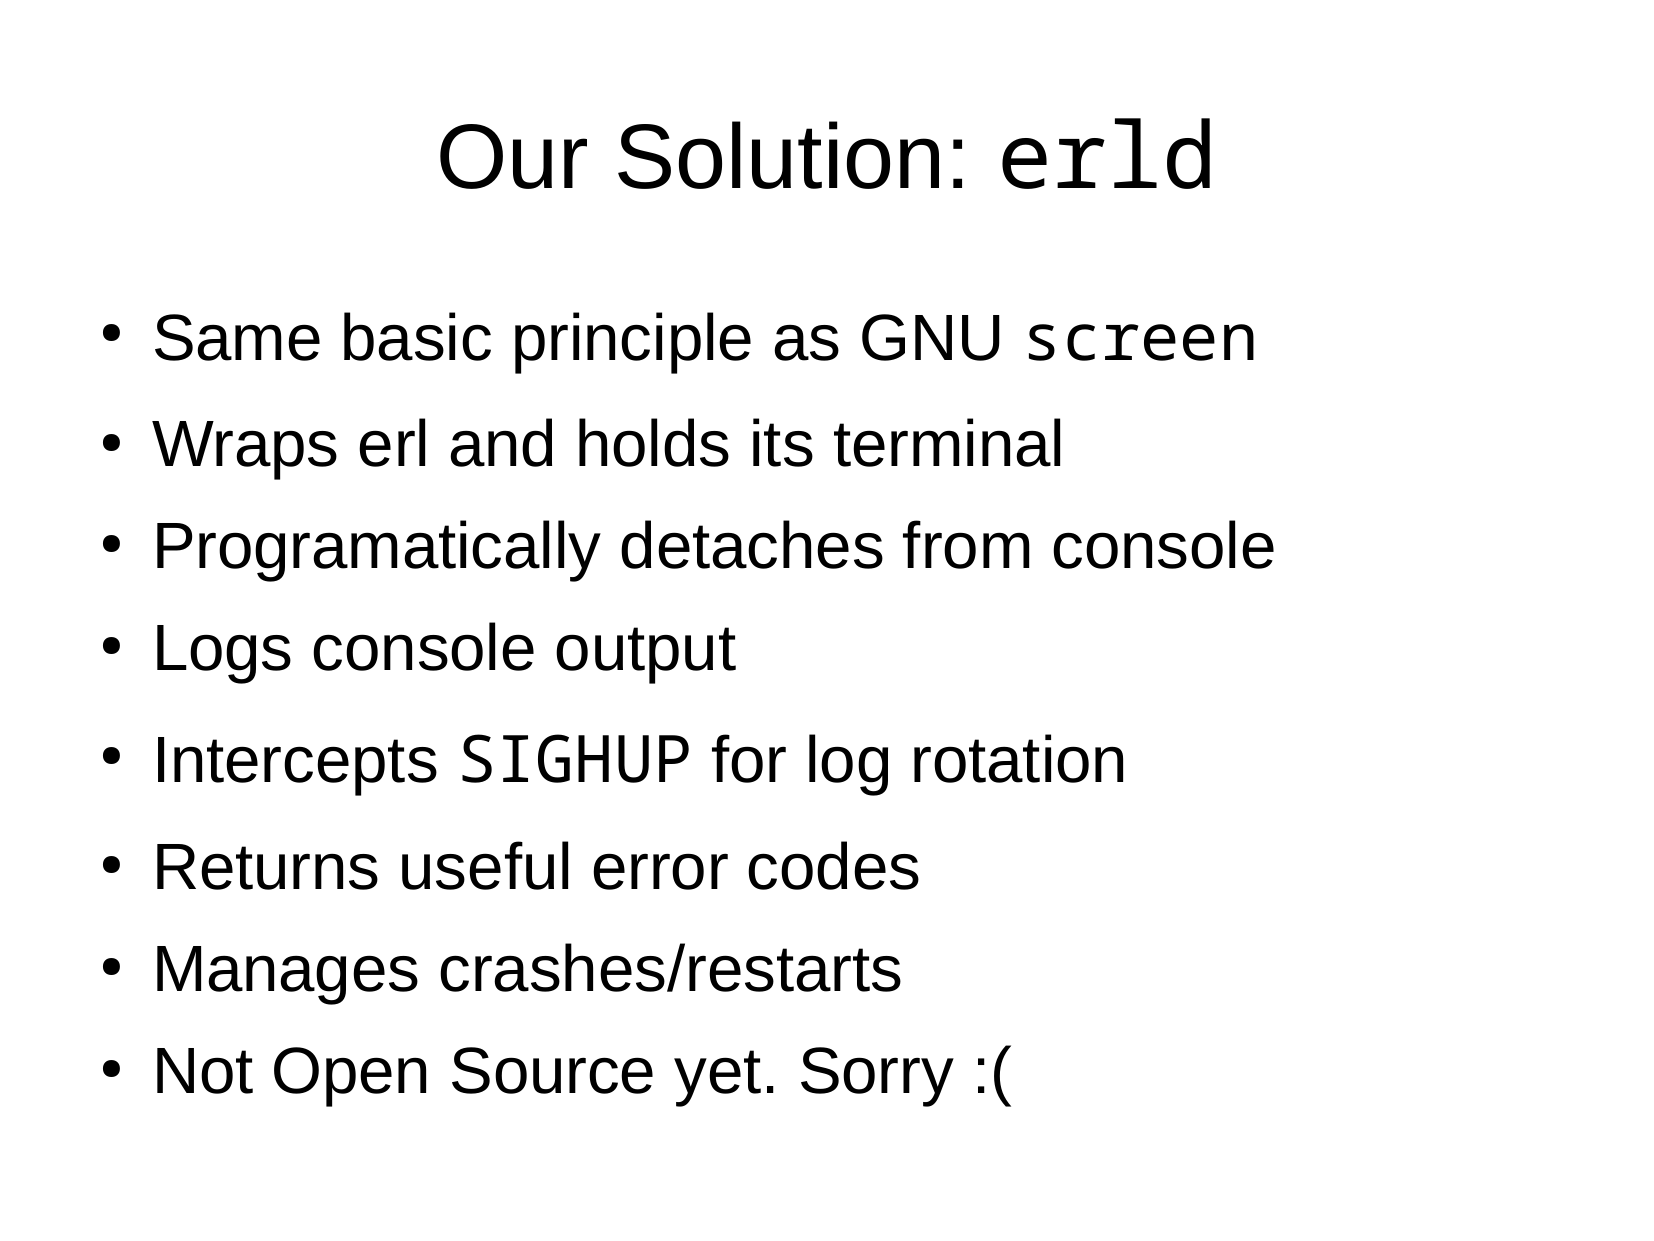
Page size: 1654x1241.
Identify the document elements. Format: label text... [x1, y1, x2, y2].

title Our Solution: erld [82, 49, 1571, 257]
list Same basic principle as GNU screen Wraps erl and holds its terminal Programatically detaches from console Logs console output Intercepts SIGHUP for log rotation Returns useful error codes Manages crashes/restarts Not Open Source yet. Sorry :( [82, 290, 1571, 1109]
